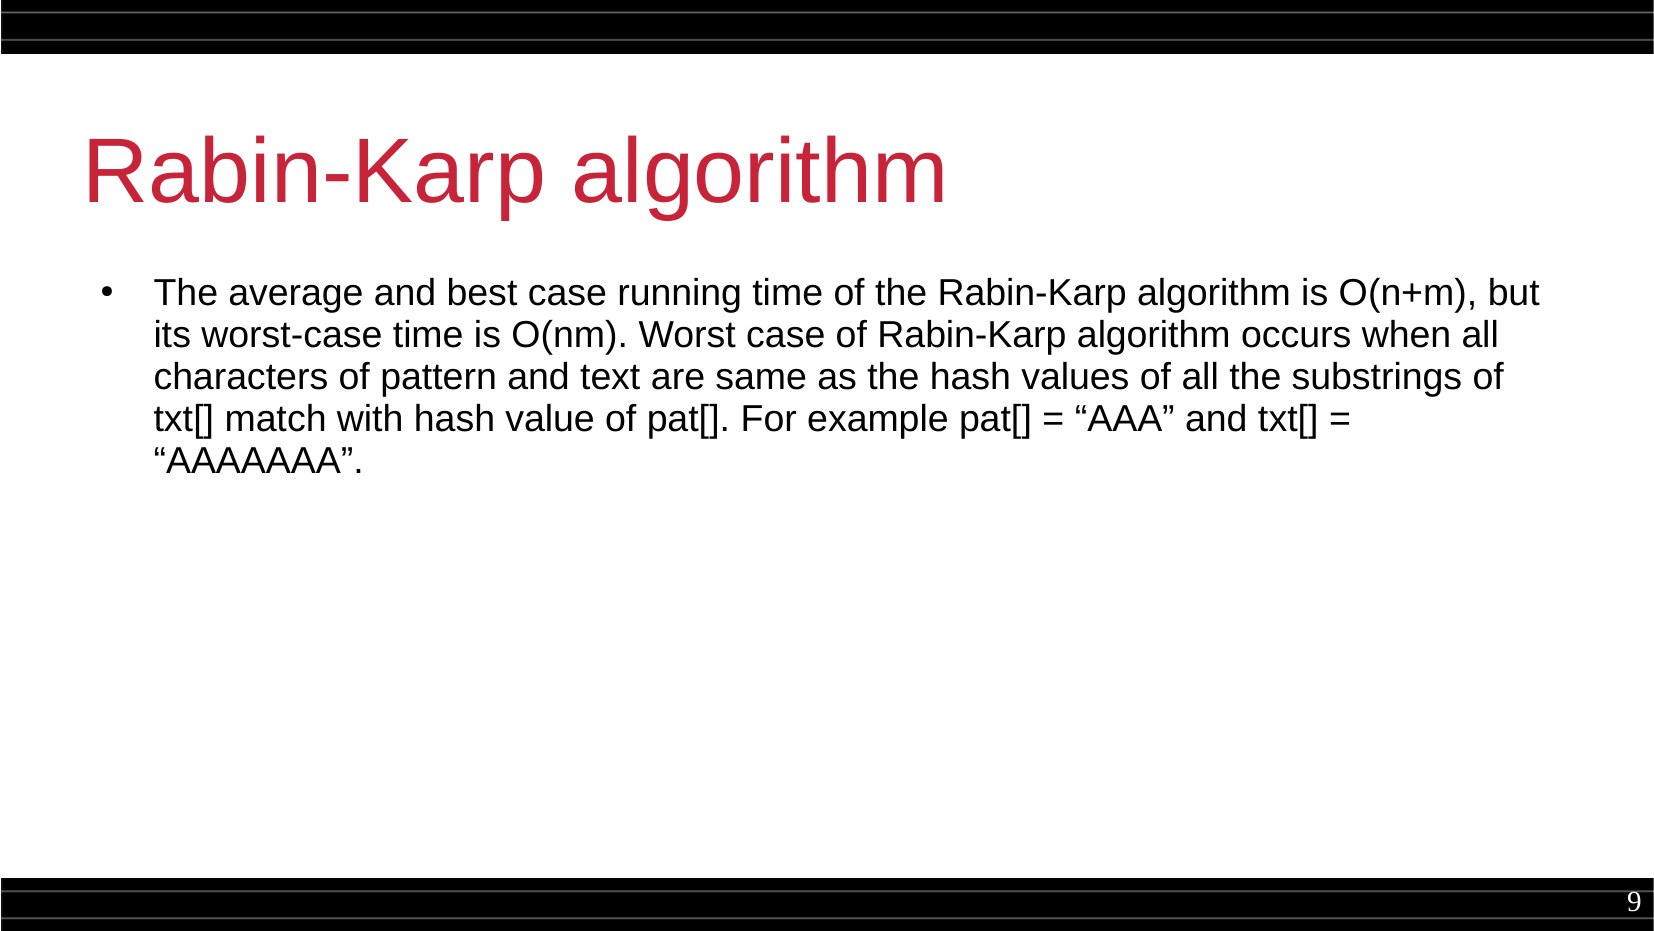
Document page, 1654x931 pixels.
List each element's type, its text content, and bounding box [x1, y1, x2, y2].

title Rabin-Karp algorithm [82, 92, 1571, 249]
list The average and best case running time of the Rabin-Karp algorithm is O(n+m), but its worst-case time is O(nm). Worst case of Rabin-Karp algorithm occurs when all characters of pattern and text are same as the hash values of all the substrings of txt[] match with hash value of pat[]. For example pat[] = “AAA” and txt[] = “AAAAAAA”. [82, 271, 1571, 758]
picture [1, 878, 1654, 931]
picture [1, 0, 1654, 54]
